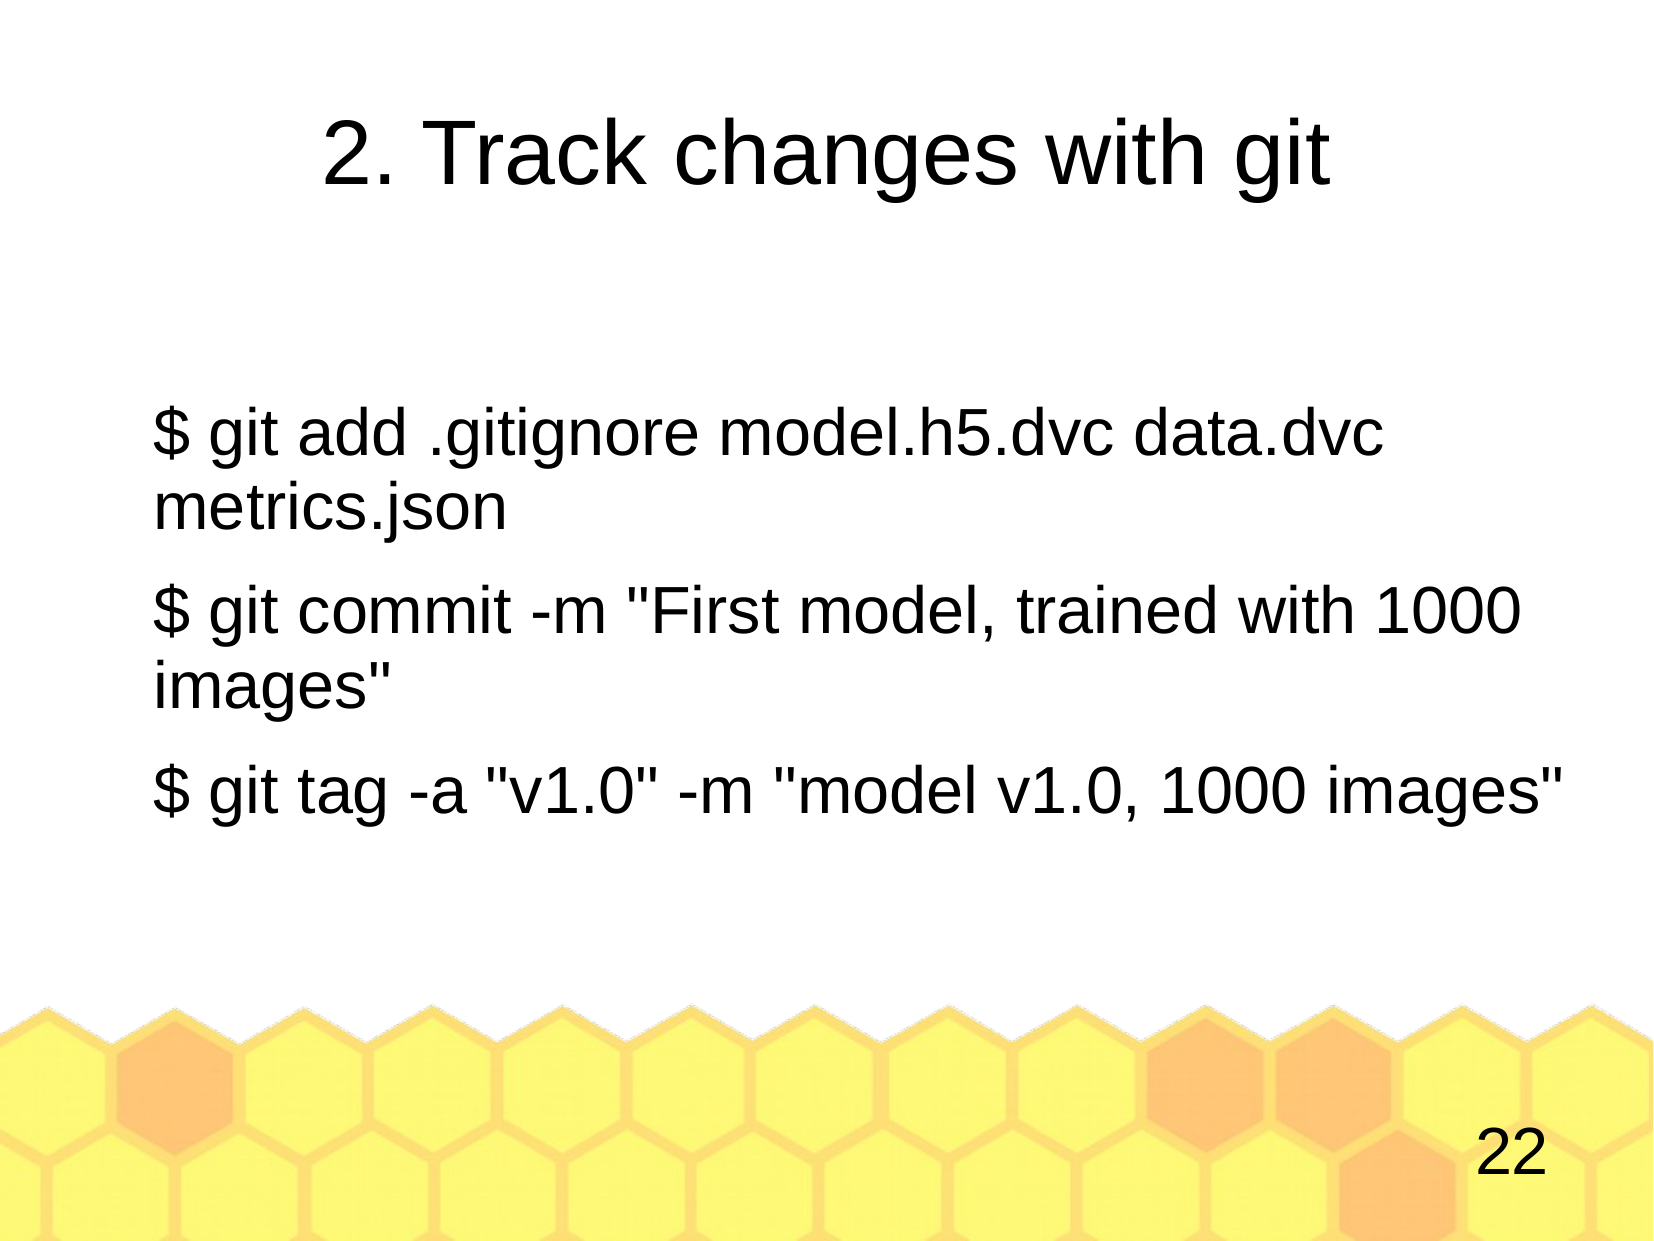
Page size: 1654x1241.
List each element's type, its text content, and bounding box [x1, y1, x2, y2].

title 2. Track changes with git [82, 49, 1571, 257]
text_box 22 [1417, 1062, 1607, 1241]
picture [0, 1001, 1654, 1241]
list $ git add .gitignore model.h5.dvc data.dvc metrics.json $ git commit -m "First model, trained with 1000 images" $ git tag -a "v1.0" -m "model v1.0, 1000 images" [82, 290, 1571, 1010]
